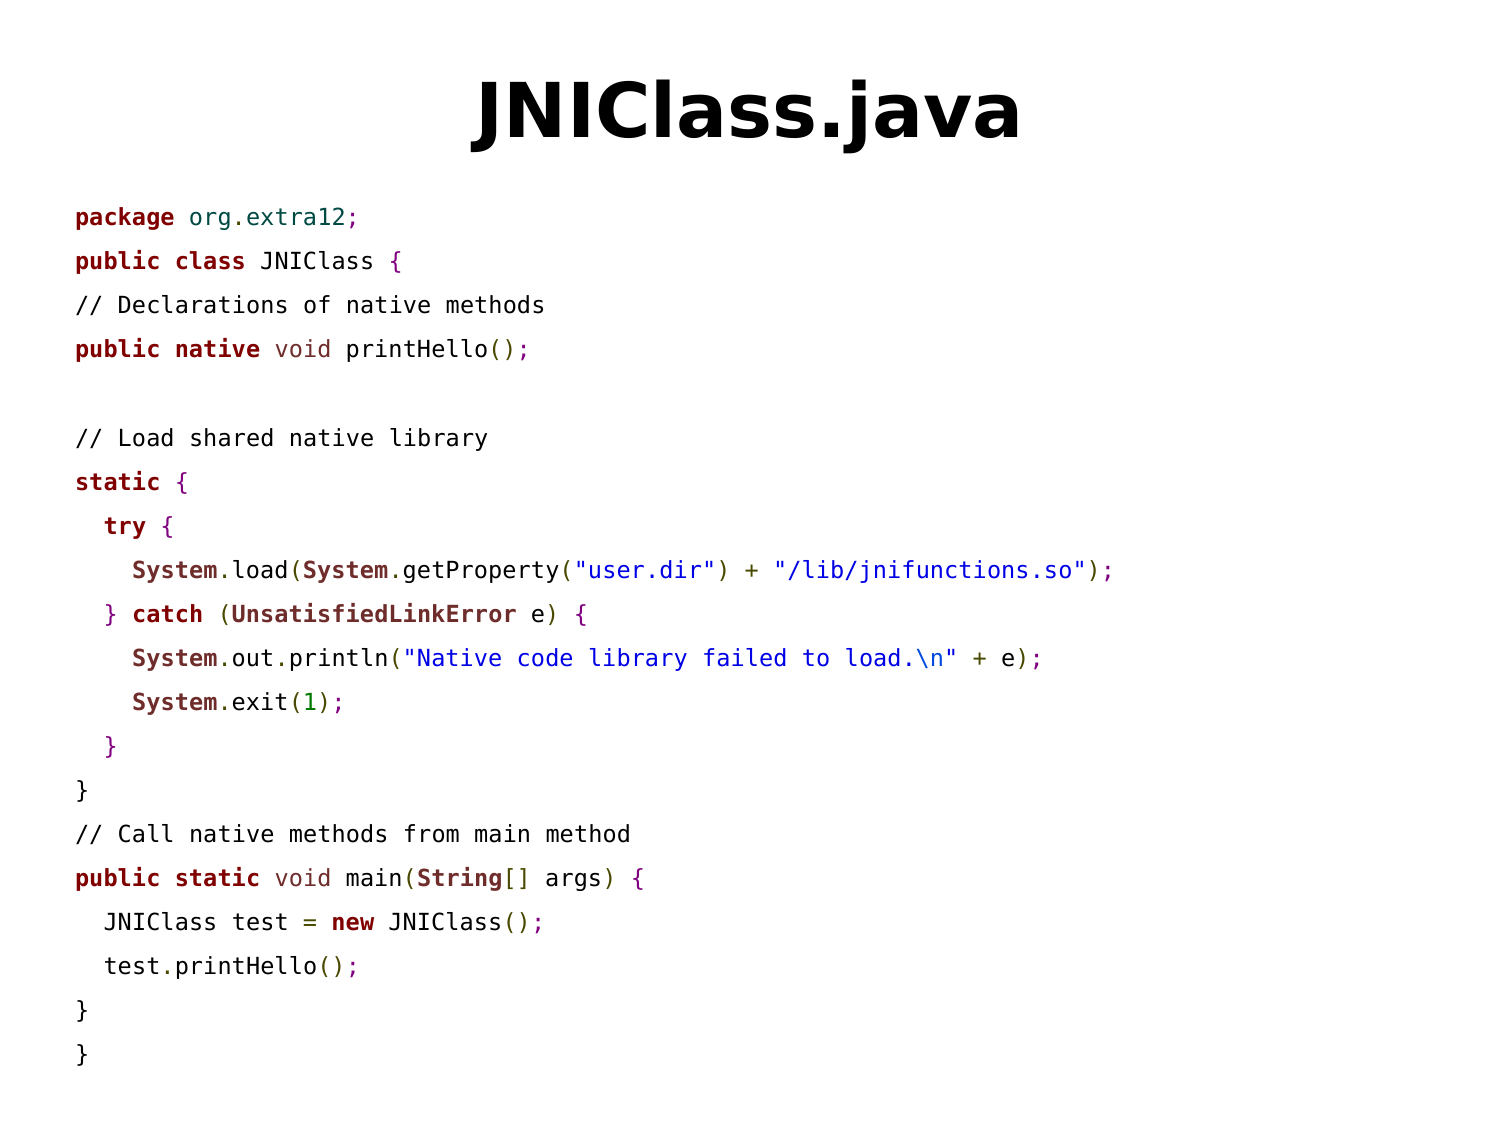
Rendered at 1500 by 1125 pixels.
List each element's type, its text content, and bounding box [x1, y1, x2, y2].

list package org.extra12; public class JNIClass { // Declarations of native methods public native void printHello(); // Load shared native library static { try { System.load(System.getProperty("user.dir") + "/lib/jnifunctions.so"); } catch (UnsatisfiedLinkError e) { System.out.println("Native code library failed to load.\n" + e); System.exit(1); } } // Call native methods from main method public static void main(String[] args) { JNIClass test = new JNIClass(); test.printHello(); } } [75, 204, 1395, 1075]
title JNIClass.java [75, 44, 1425, 177]
